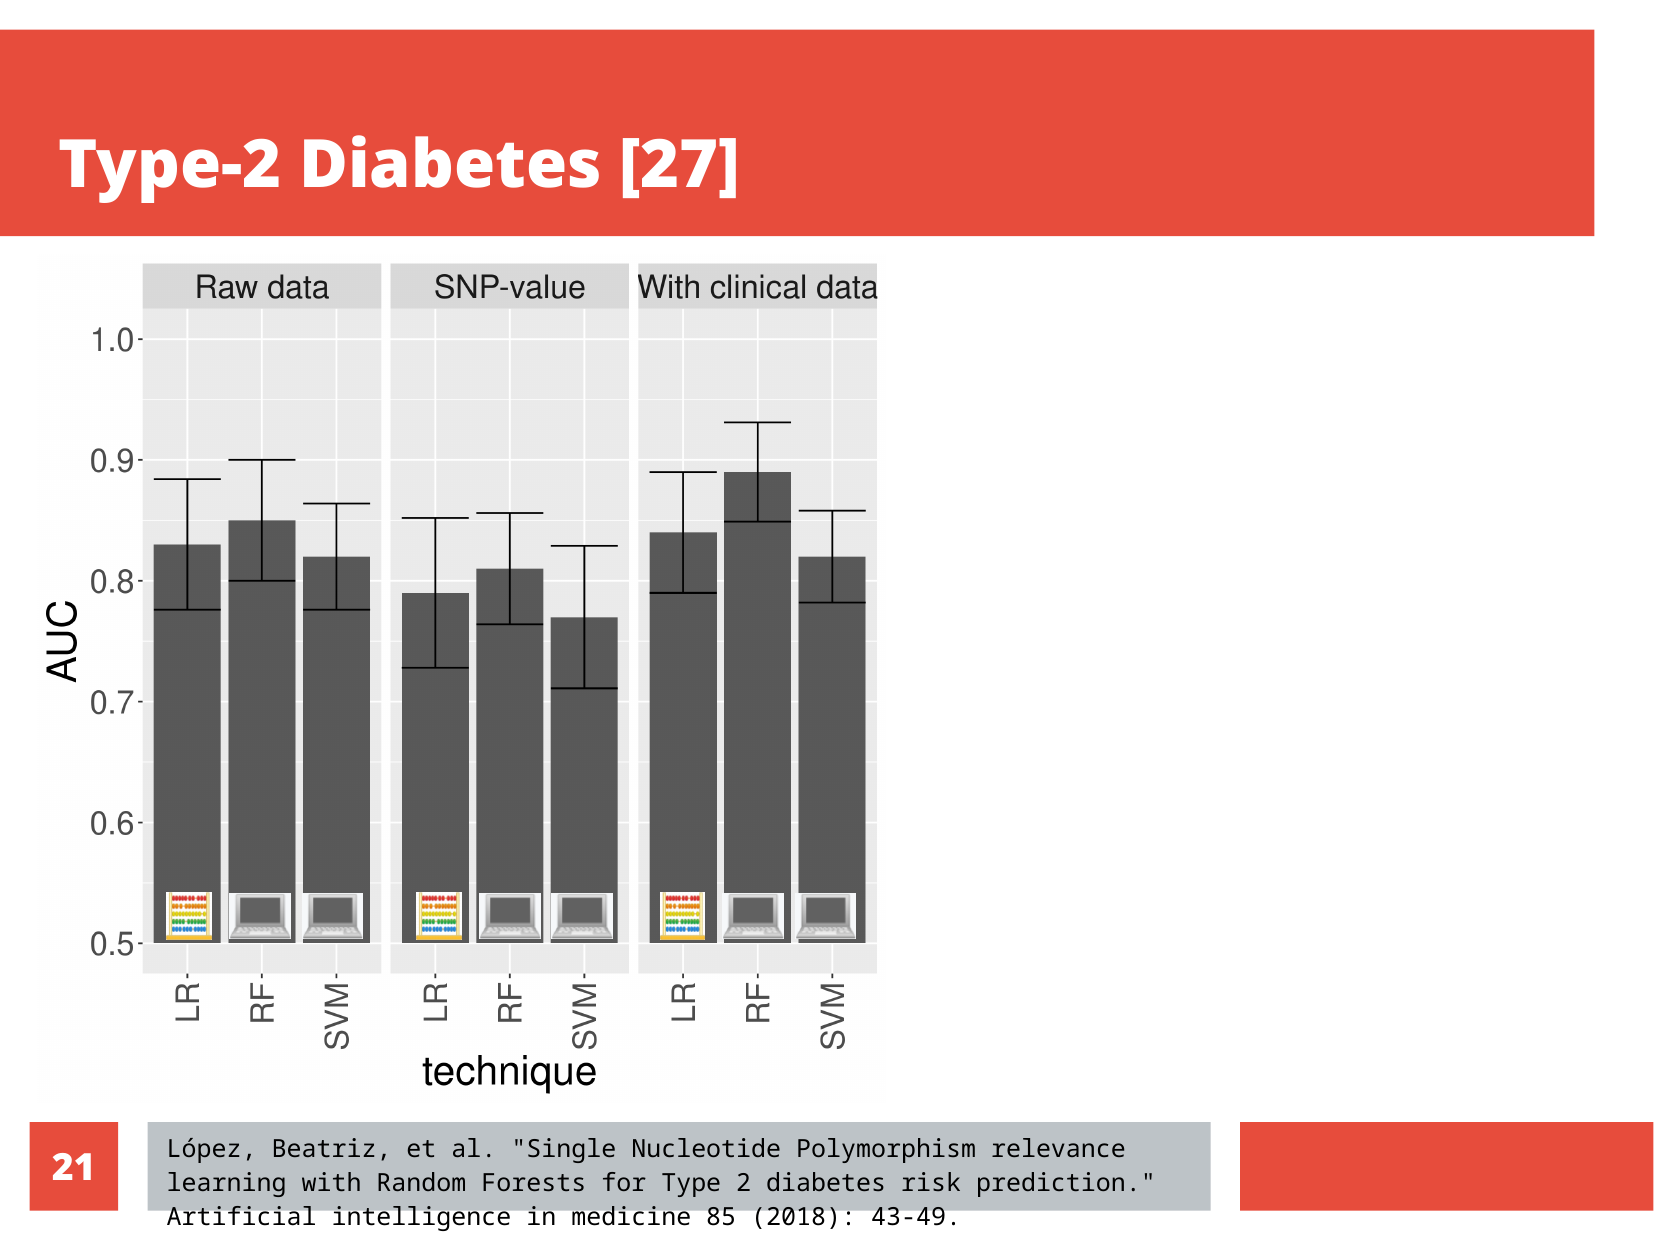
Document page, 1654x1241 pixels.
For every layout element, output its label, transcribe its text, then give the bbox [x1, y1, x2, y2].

text_box López, Beatriz, et al. "Single Nucleotide Polymorphism relevance learning with Random Forests for Type 2 diabetes risk prediction." Artificial intelligence in medicine 85 (2018): 43-49. [151, 1123, 1191, 1213]
picture [37, 254, 886, 1103]
title Type-2 Diabetes [27] [59, 59, 1595, 207]
